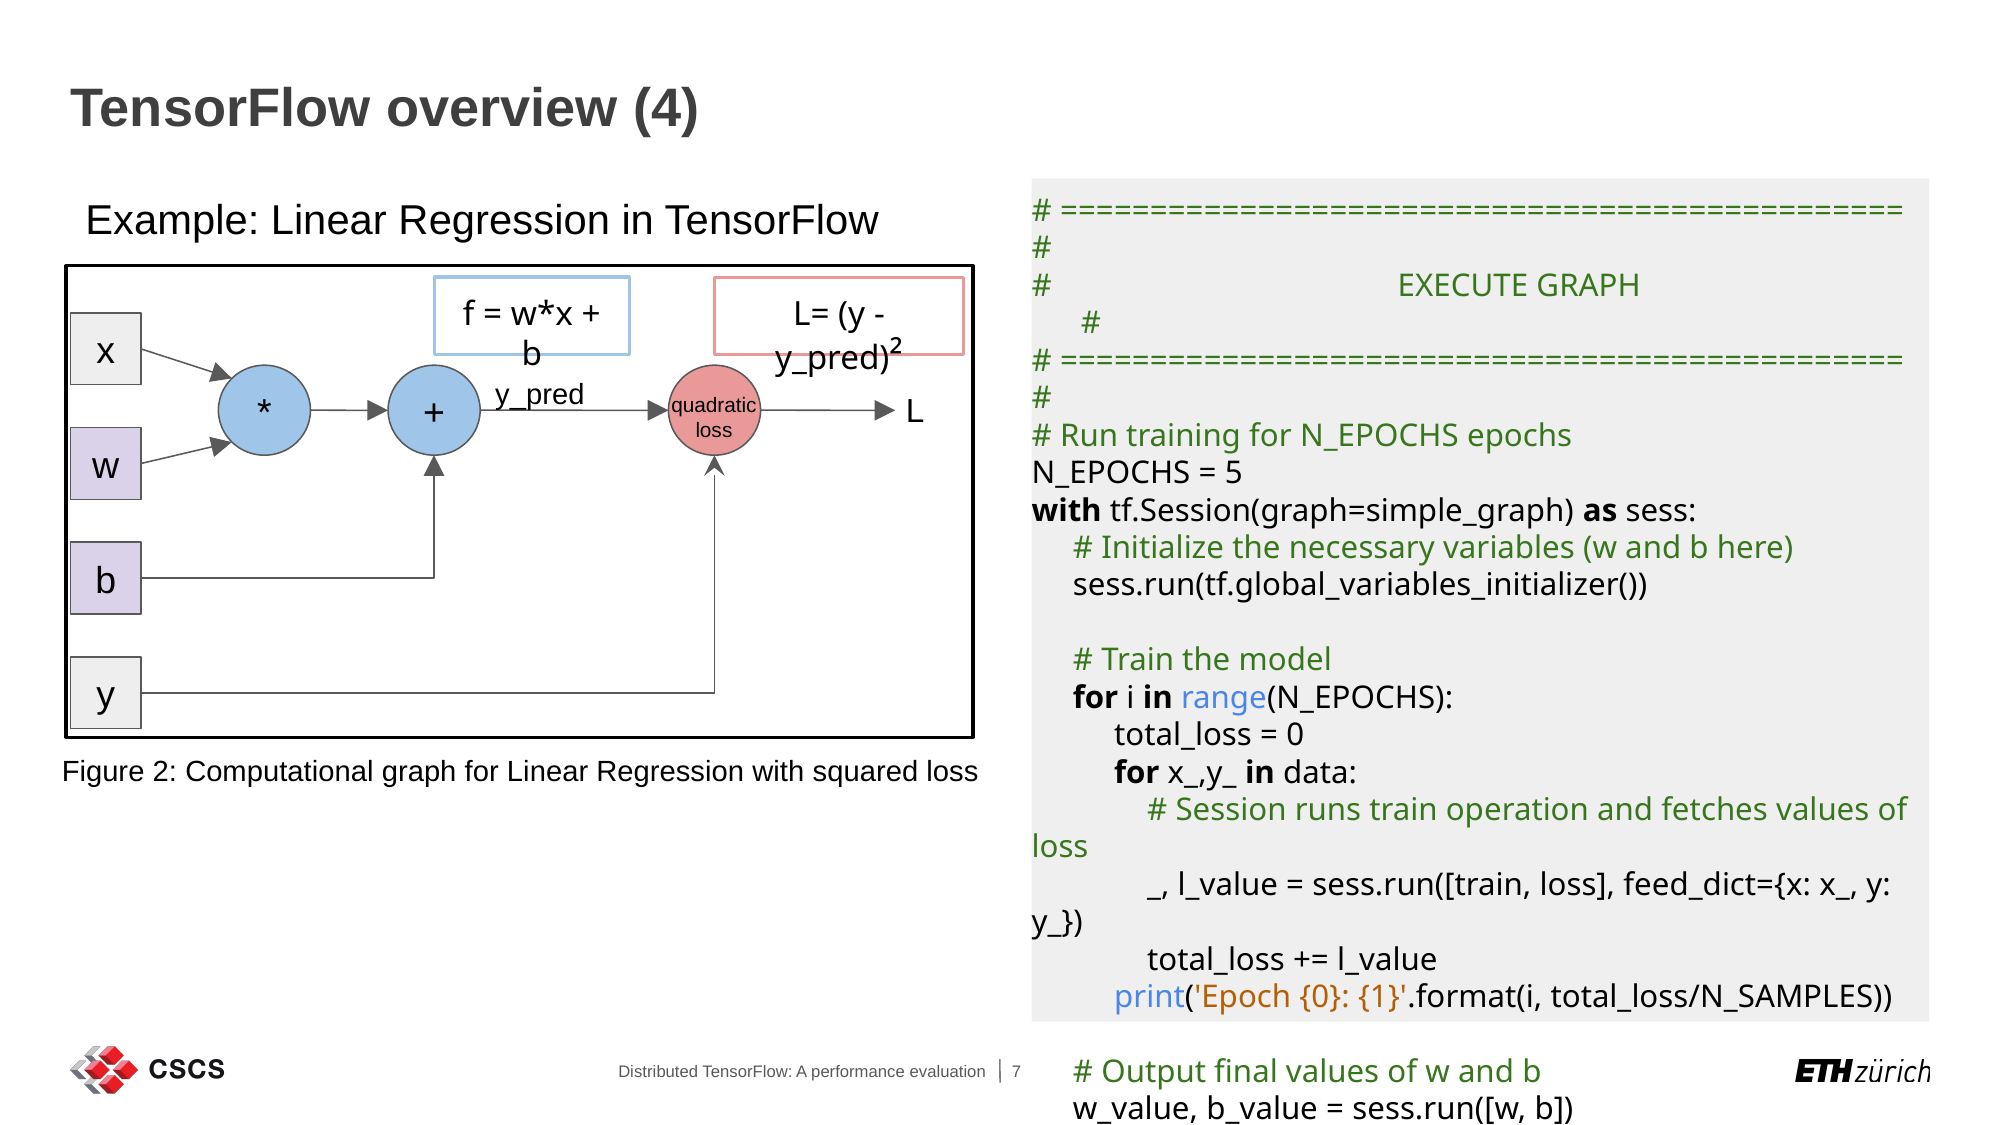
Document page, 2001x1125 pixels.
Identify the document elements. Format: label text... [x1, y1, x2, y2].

text_box Figure 2: Computational graph for Linear Regression with squared loss [46, 747, 1021, 793]
text_box b [70, 542, 141, 614]
text_box y_pred [480, 360, 669, 420]
text_box x [70, 312, 141, 385]
text_box y [70, 656, 141, 729]
list # =============================================== # # EXECUTE GRAPH # # =============================================== # # Run training for N_EPOCHS epochs N_EPOCHS = 5 with tf.Session(graph=simple_graph) as sess: # Initialize the necessary variables (w and b here) sess.run(tf.global_variables_initializer()) # Train the model for i in range(N_EPOCHS): total_loss = 0 for x_,y_ in data: # Session runs train operation and fetches values of loss _, l_value = sess.run([train, loss], feed_dict={x: x_, y: y_}) total_loss += l_value print('Epoch {0}: {1}'.format(i, total_loss/N_SAMPLES)) # Output final values of w and b w_value, b_value = sess.run([w, b]) [1031, 178, 1930, 1022]
text_box f = w*x + b [434, 277, 630, 355]
picture [57, 1033, 236, 1106]
text_box L [890, 374, 969, 434]
text_box w [70, 427, 141, 500]
text_box * [218, 365, 311, 456]
text_box + [388, 365, 480, 456]
slide_number <number> [999, 1059, 1063, 1083]
text_box Example: Linear Regression in TensorFlow [70, 178, 978, 269]
title TensorFlow overview (4) [70, 7, 1930, 149]
footer Distributed TensorFlow: A performance evaluation [322, 1059, 998, 1083]
text_box L= (y - y_pred)² [714, 277, 964, 355]
text_box [684, 365, 745, 376]
picture [1795, 1059, 1930, 1082]
text_box quadratic loss [636, 376, 792, 462]
